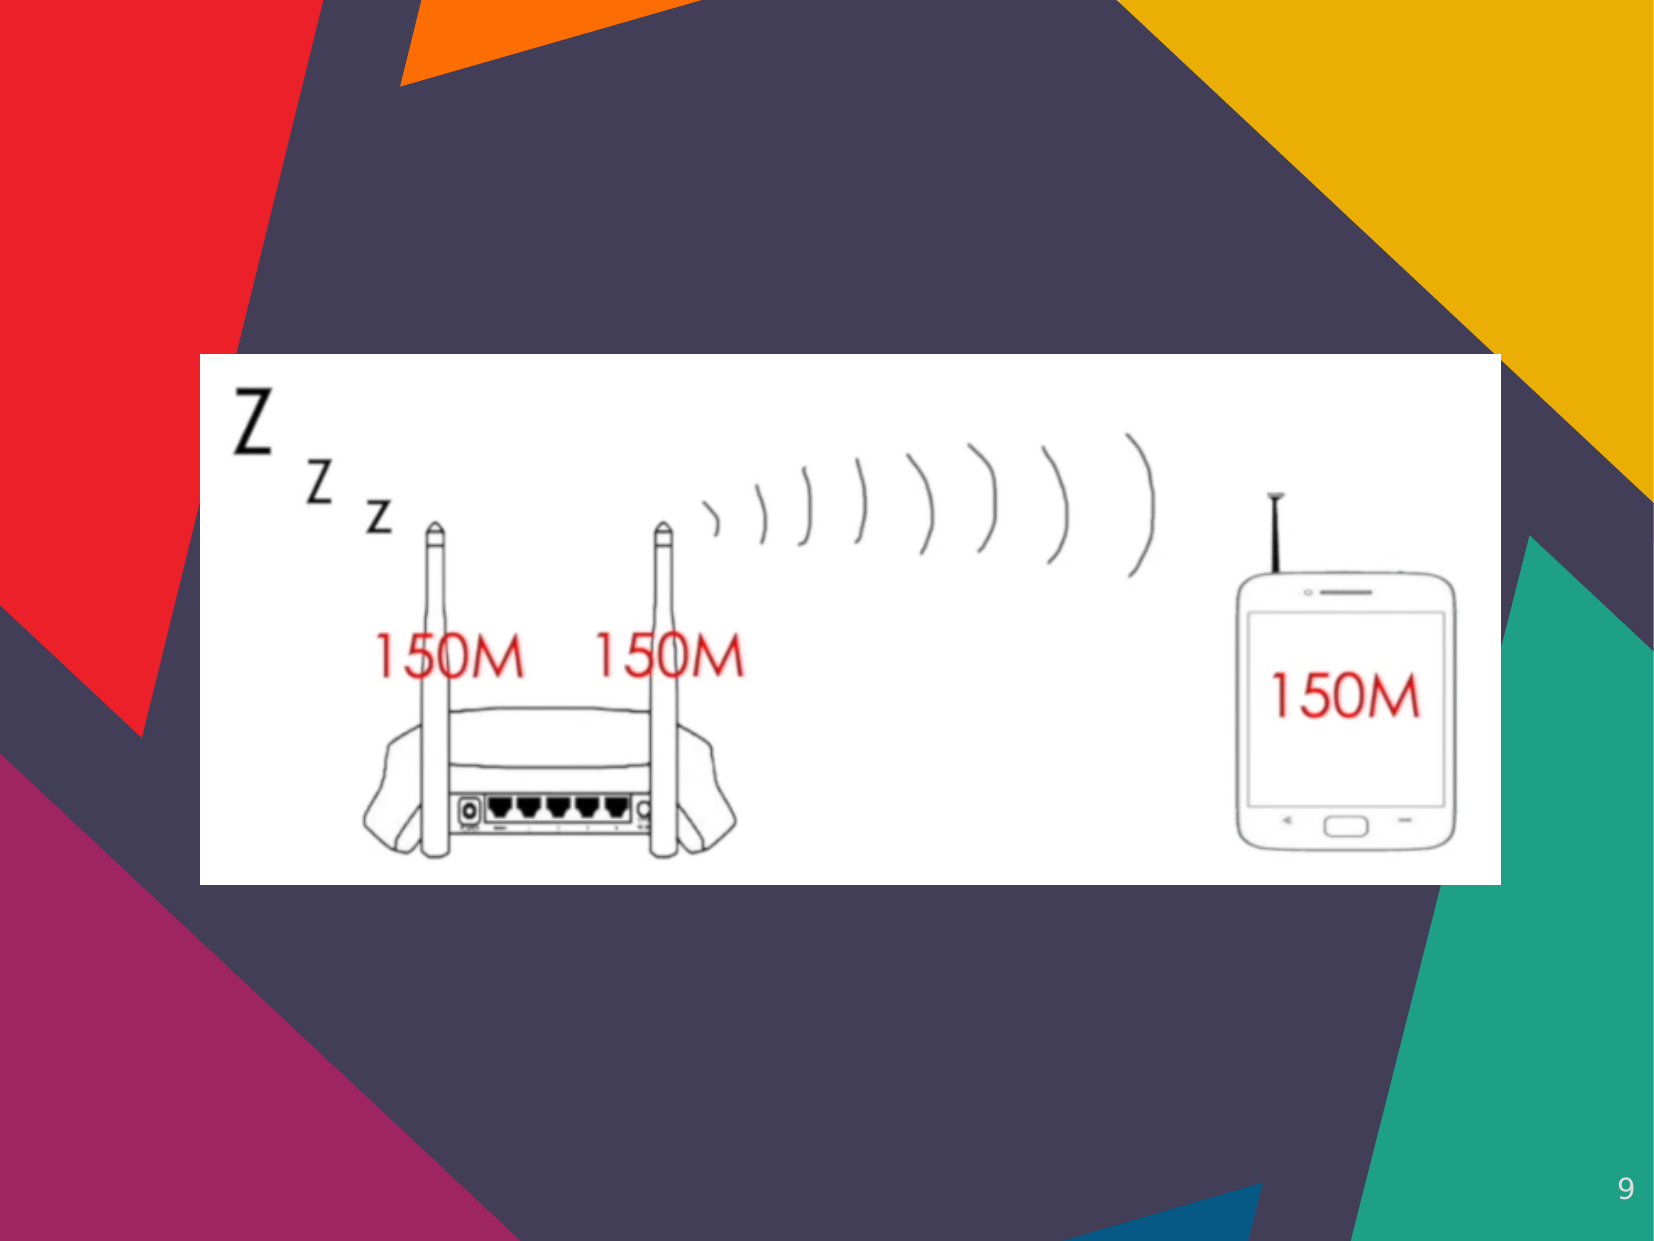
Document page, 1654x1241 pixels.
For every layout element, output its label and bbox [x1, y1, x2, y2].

picture [200, 354, 1501, 885]
